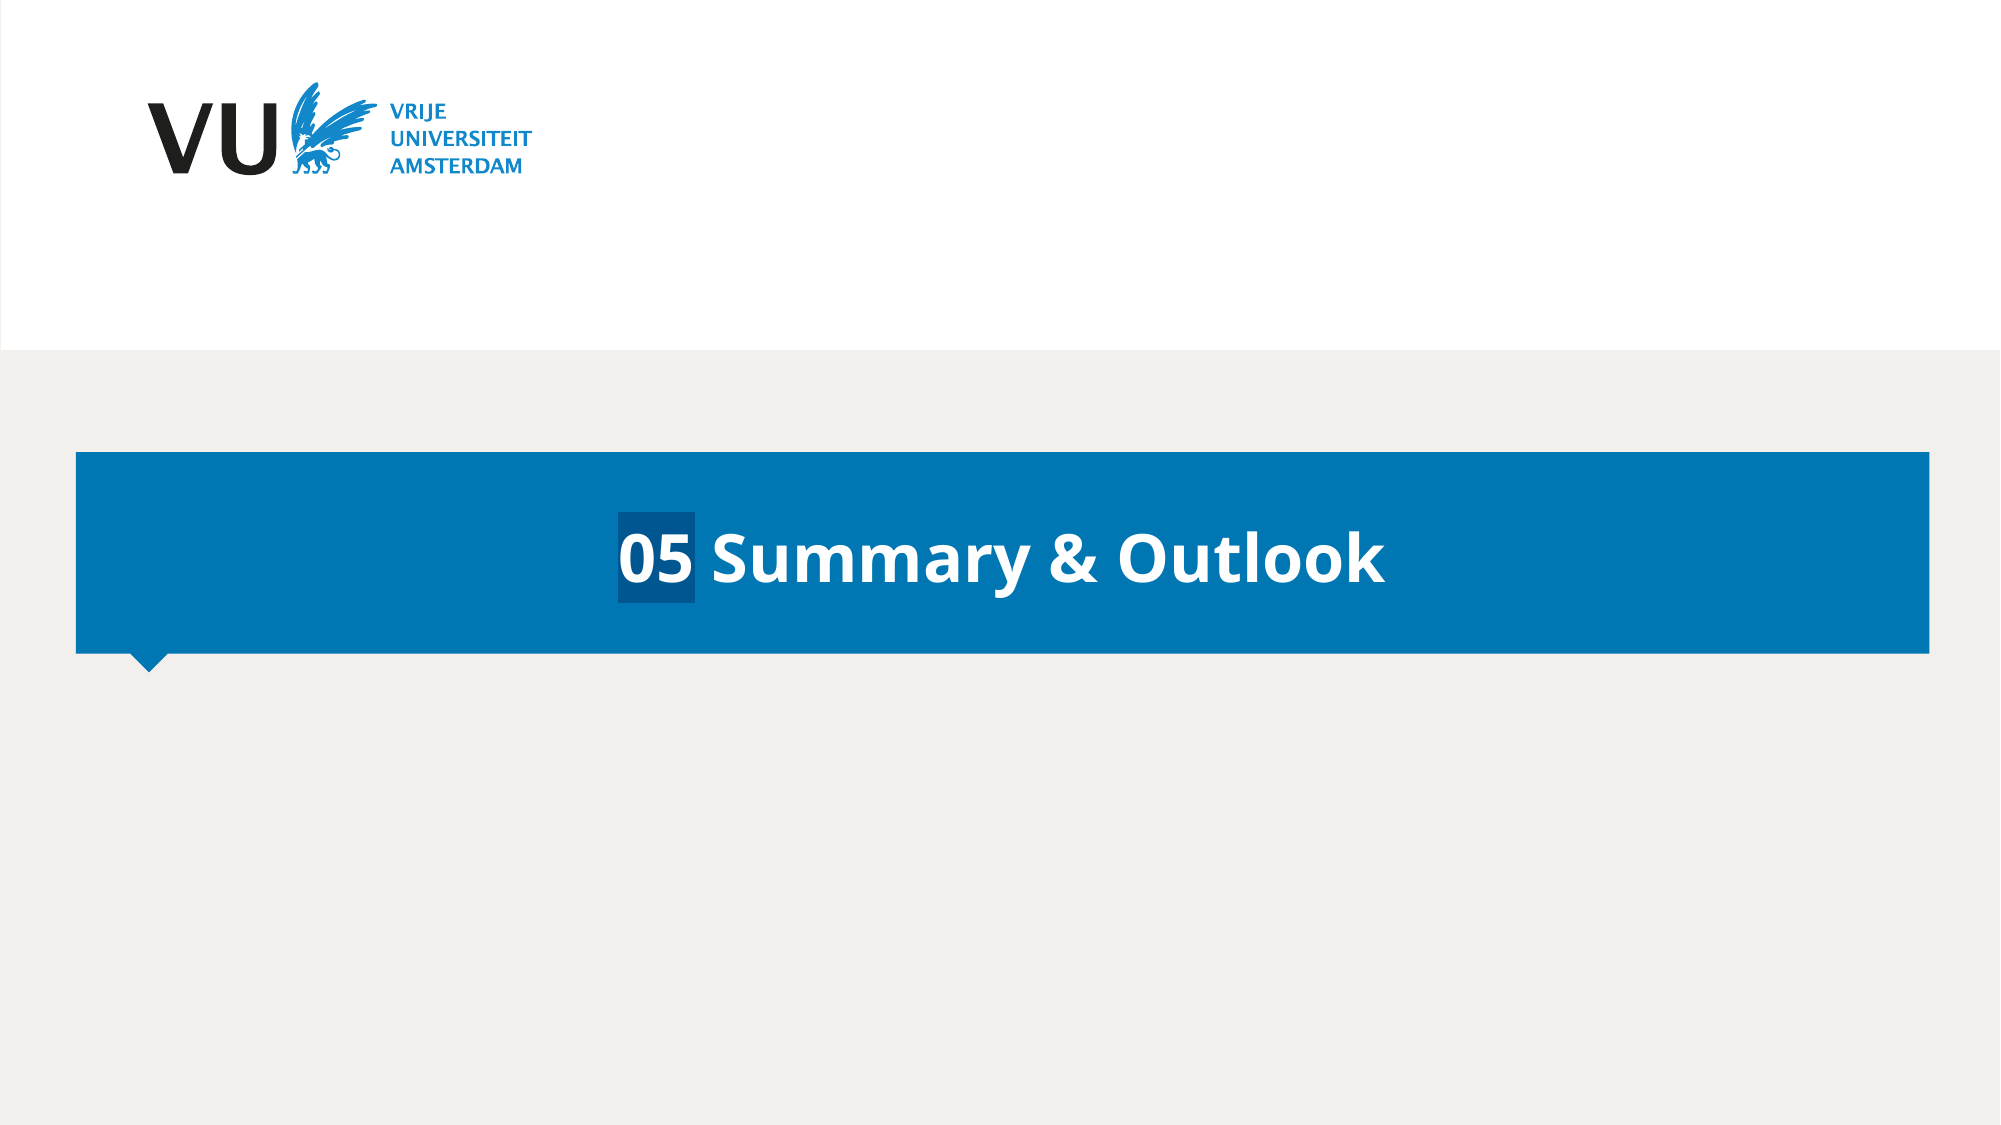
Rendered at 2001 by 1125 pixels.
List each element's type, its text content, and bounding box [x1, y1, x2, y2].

list 05 Summary & Outlook [75, 452, 1930, 673]
